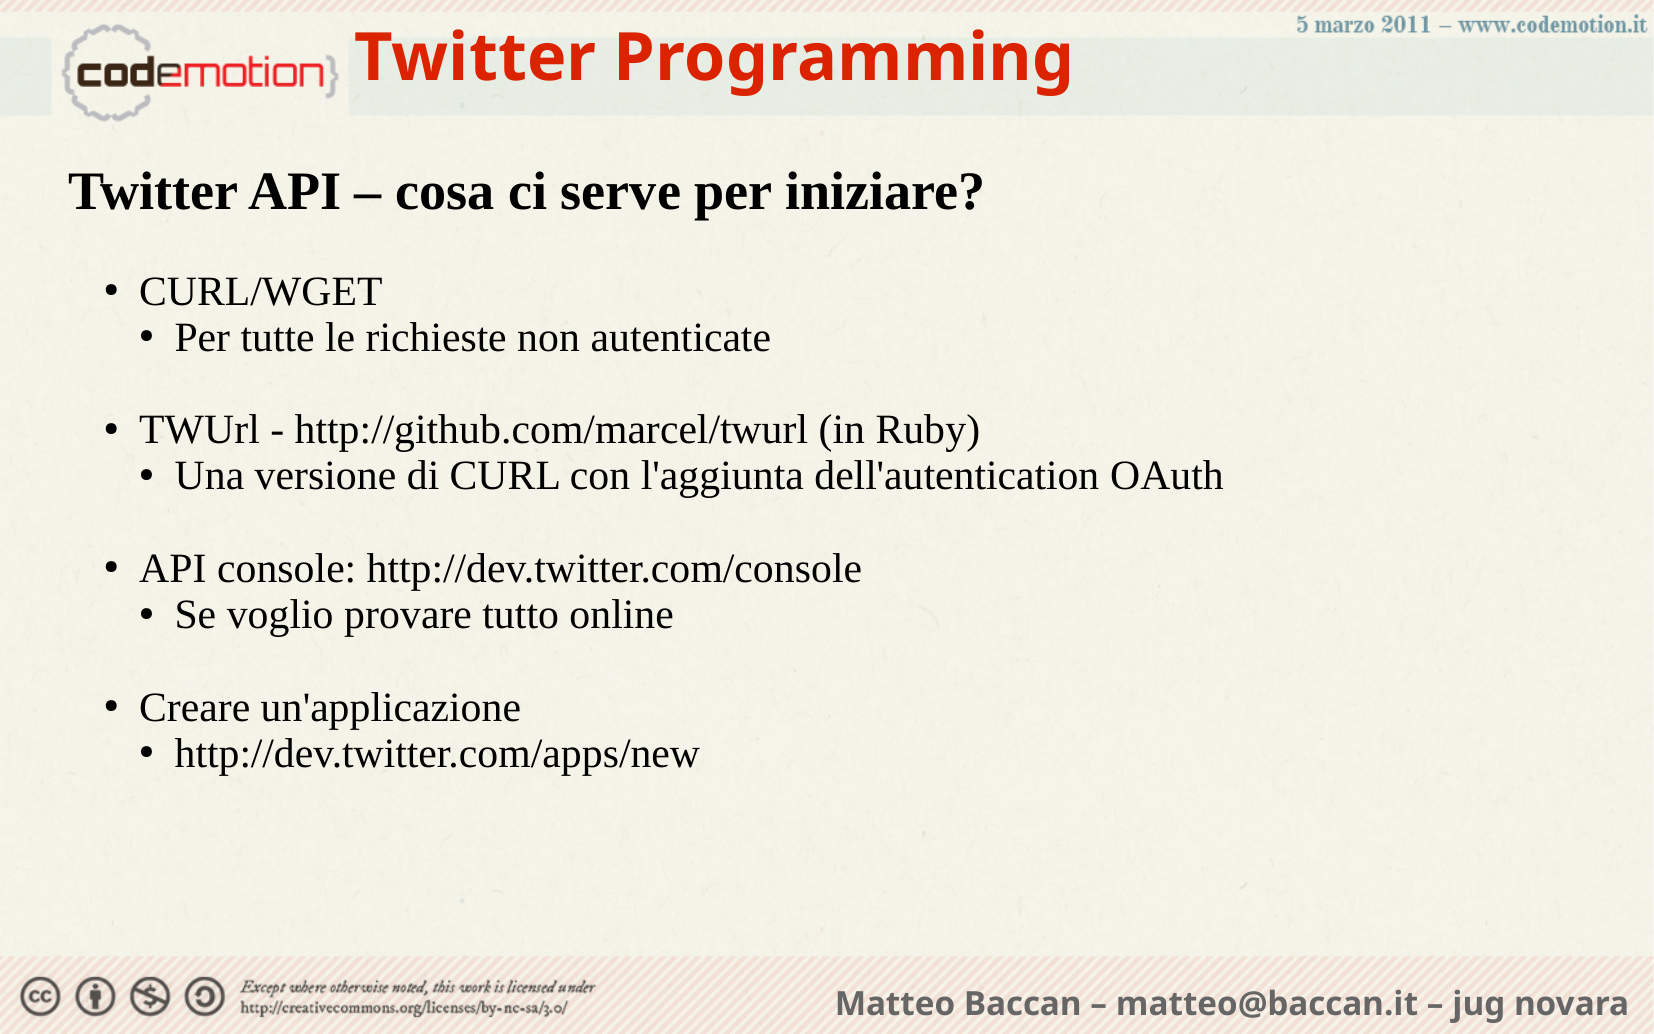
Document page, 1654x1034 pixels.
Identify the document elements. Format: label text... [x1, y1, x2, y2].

picture [0, 0, 1654, 1034]
title Twitter Programming [354, 5, 1609, 103]
text_box Twitter API – cosa ci serve per iniziare? CURL/WGET Per tutte le richieste non autenticate TWUrl - http://github.com/marcel/twurl (in Ruby) Una versione di CURL con l'aggiunta dell'autentication OAuth API console: http://dev.twitter.com/console Se voglio provare tutto online Creare un'applicazione http://dev.twitter.com/apps/new [53, 154, 1465, 795]
